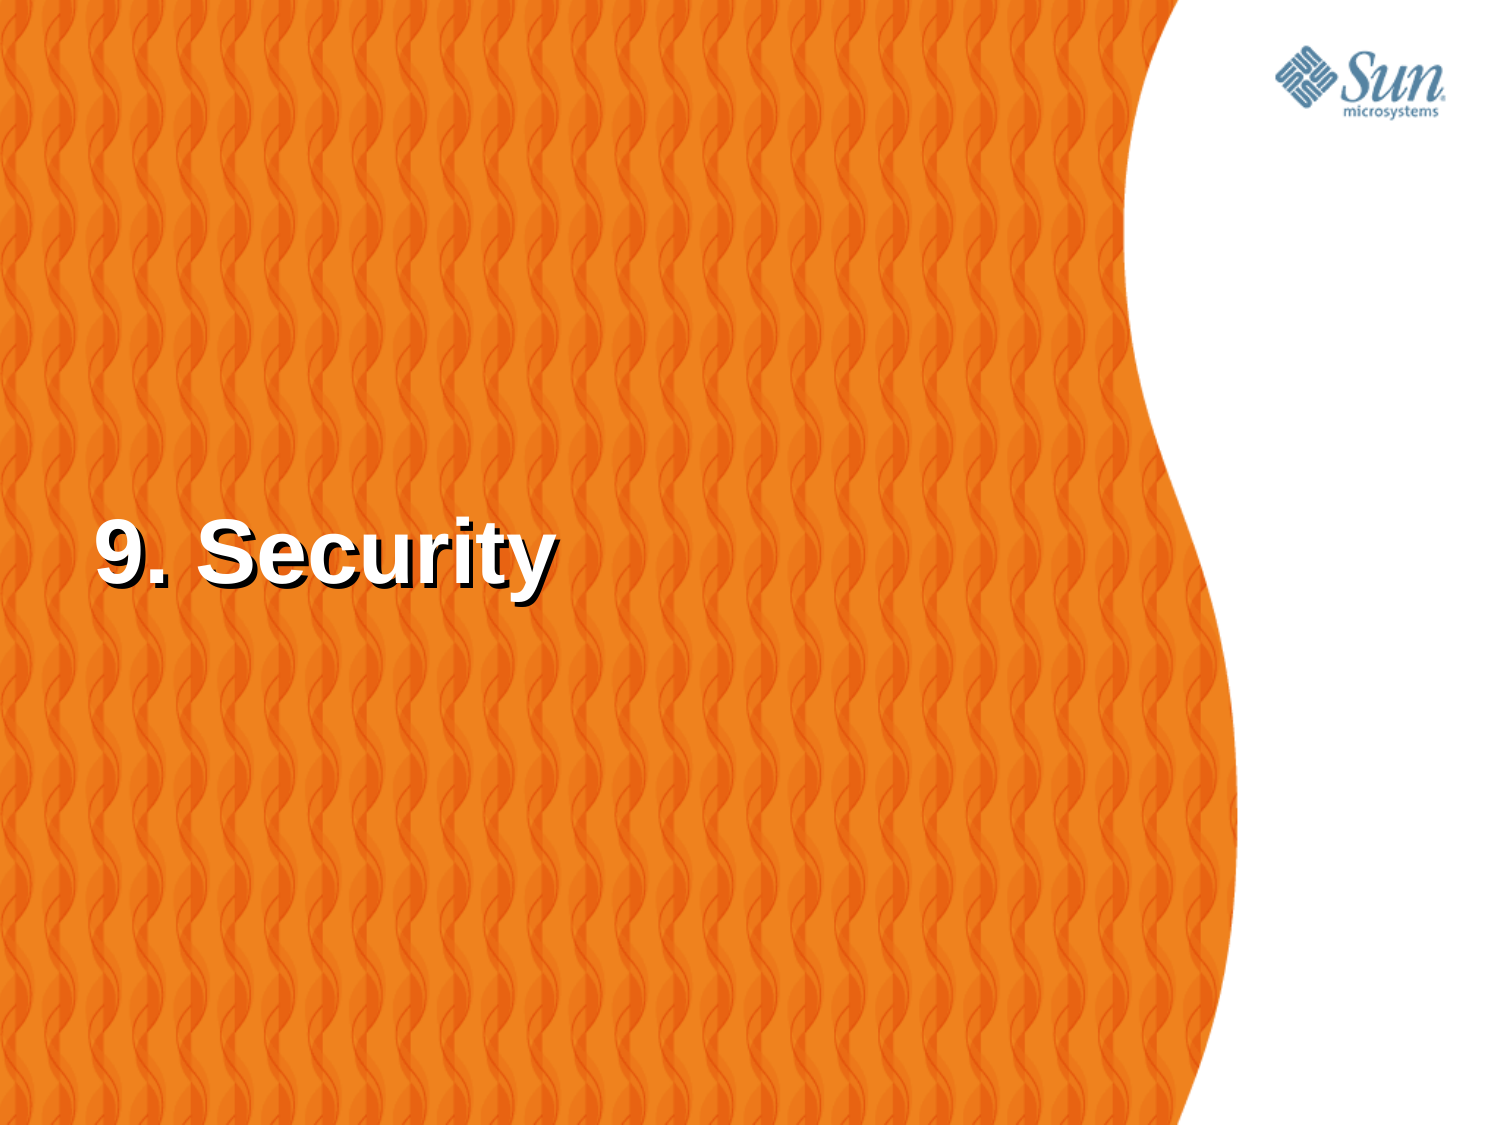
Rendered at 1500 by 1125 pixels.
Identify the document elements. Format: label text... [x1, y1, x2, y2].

picture [0, 0, 1500, 1125]
title 9. Security [93, 487, 1059, 601]
